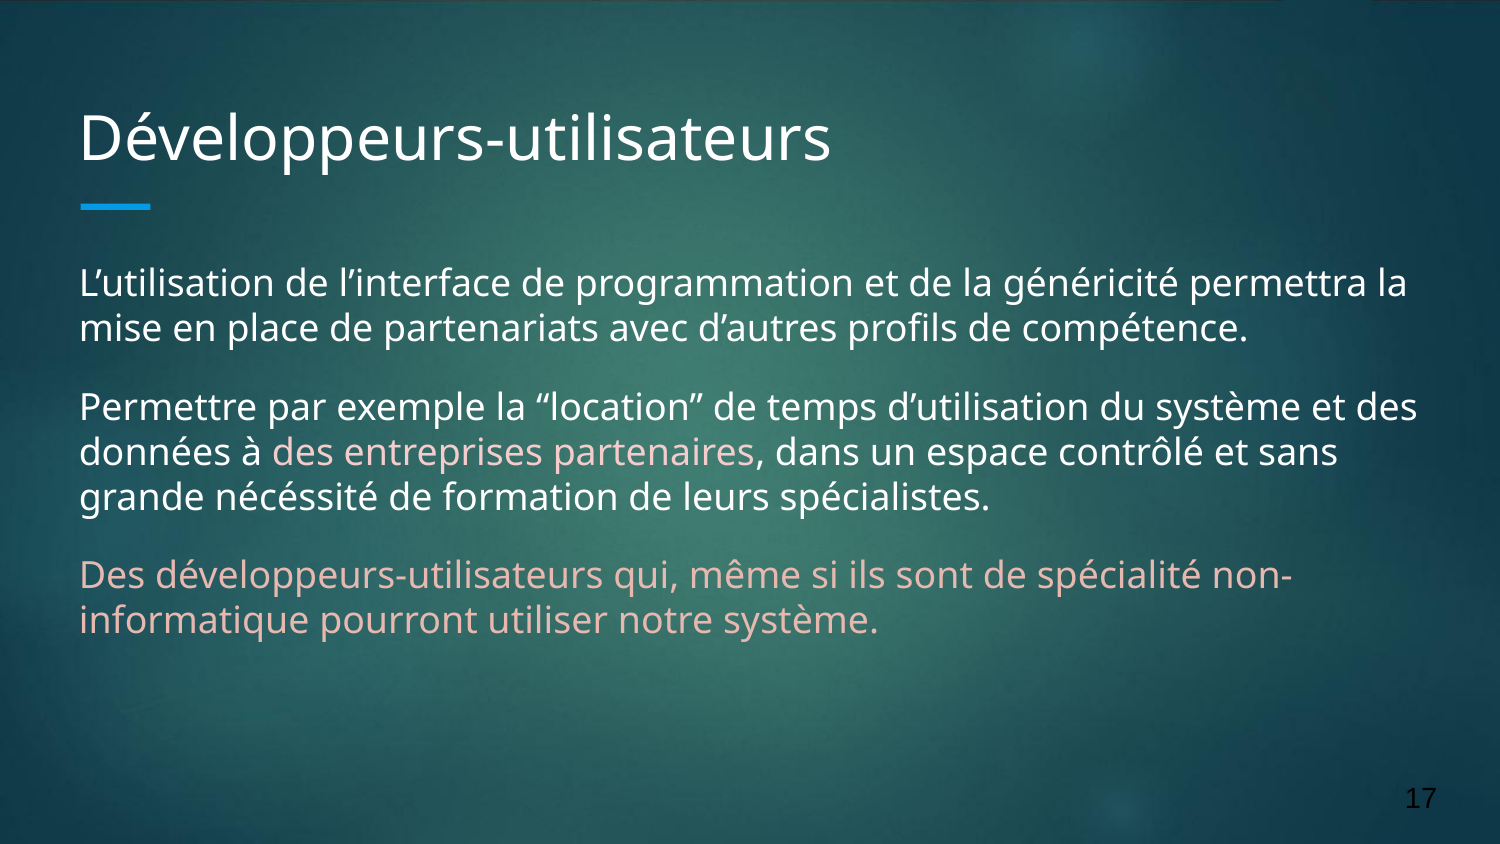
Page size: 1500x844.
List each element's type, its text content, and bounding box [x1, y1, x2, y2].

picture [0, 0, 1500, 844]
slide_number <number> [1389, 764, 1480, 830]
list L’utilisation de l’interface de programmation et de la généricité permettra la mise en place de partenariats avec d’autres profils de compétence. Permettre par exemple la “location” de temps d’utilisation du système et des données à des entreprises partenaires, dans un espace contrôlé et sans grande nécéssité de formation de leurs spécialistes. Des développeurs-utilisateurs qui, même si ils sont de spécialité non-informatique pourront utiliser notre système. [63, 244, 1437, 750]
title Développeurs-utilisateurs [63, 75, 1437, 188]
